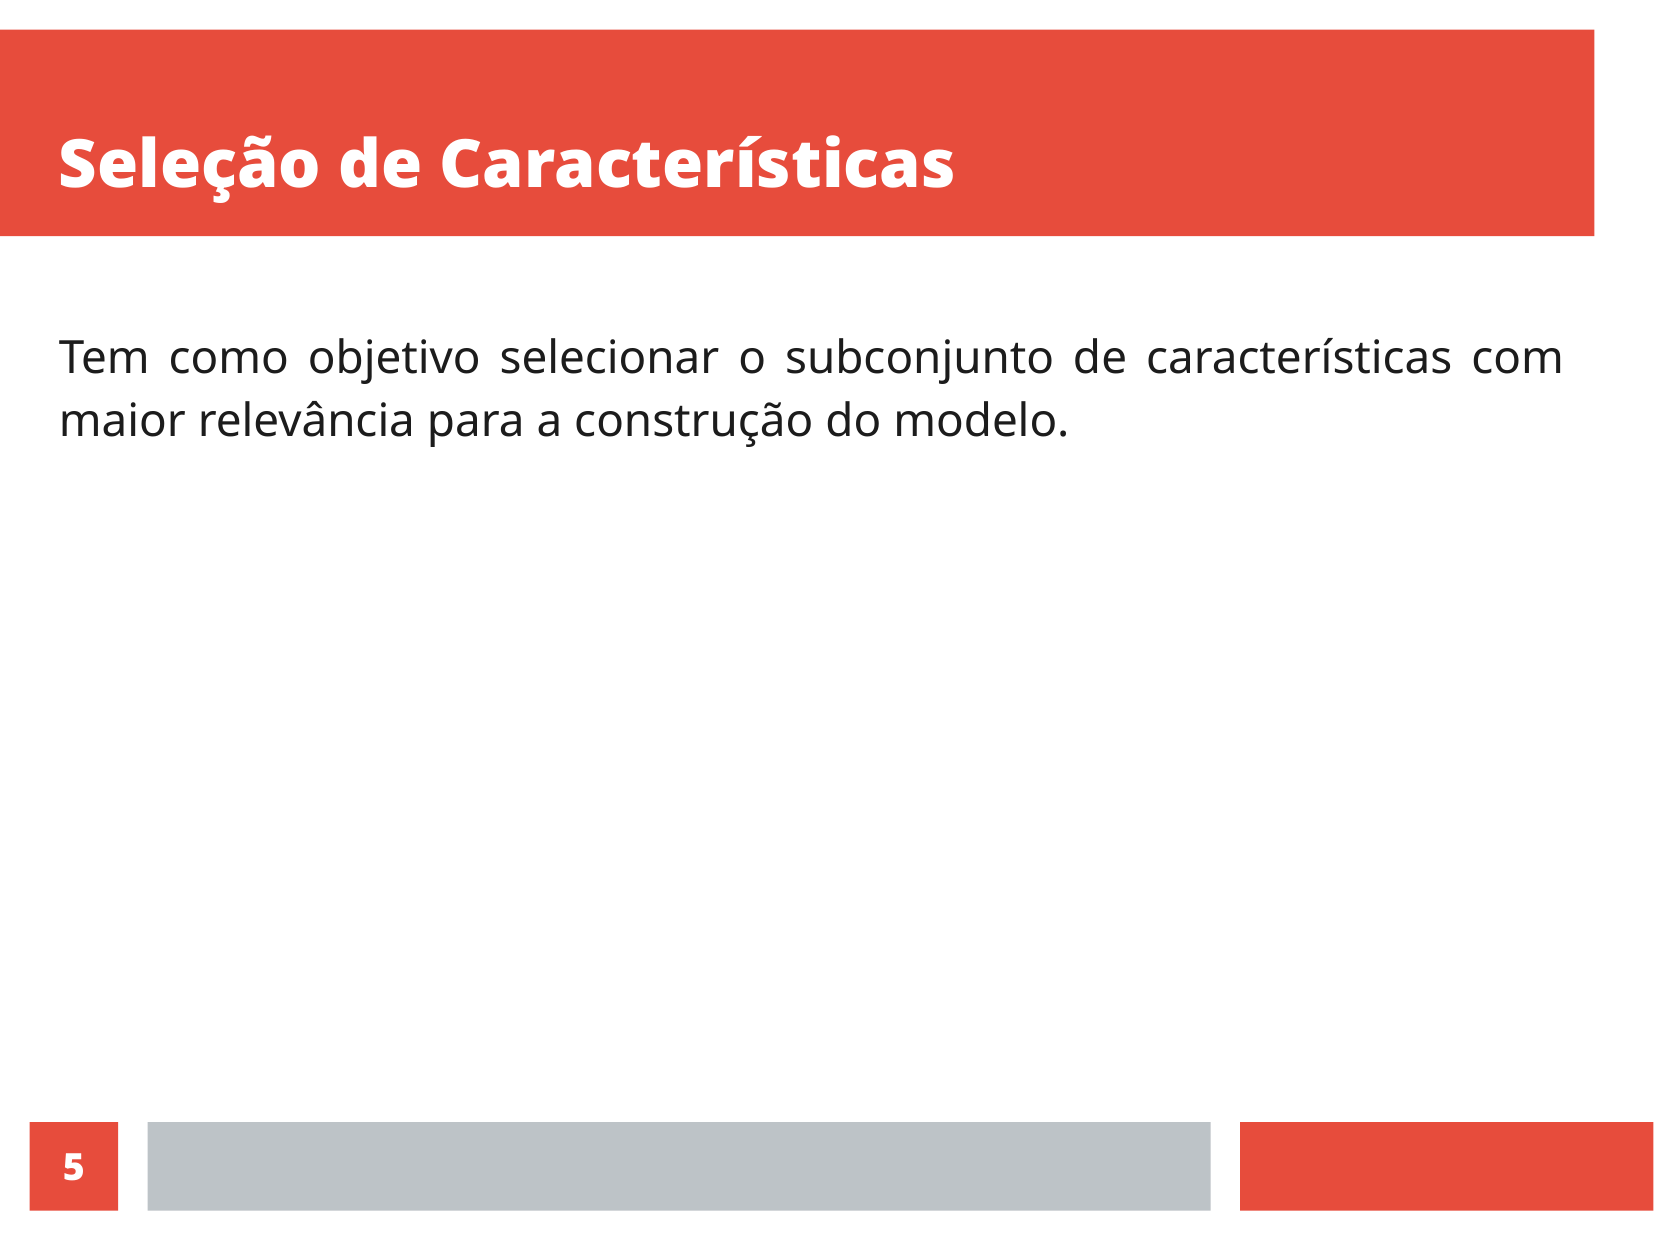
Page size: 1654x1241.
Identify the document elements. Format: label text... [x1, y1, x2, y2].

title Seleção de Características [59, 59, 1595, 207]
list Tem como objetivo selecionar o subconjunto de características com maior relevância para a construção do modelo. [59, 324, 1565, 1093]
